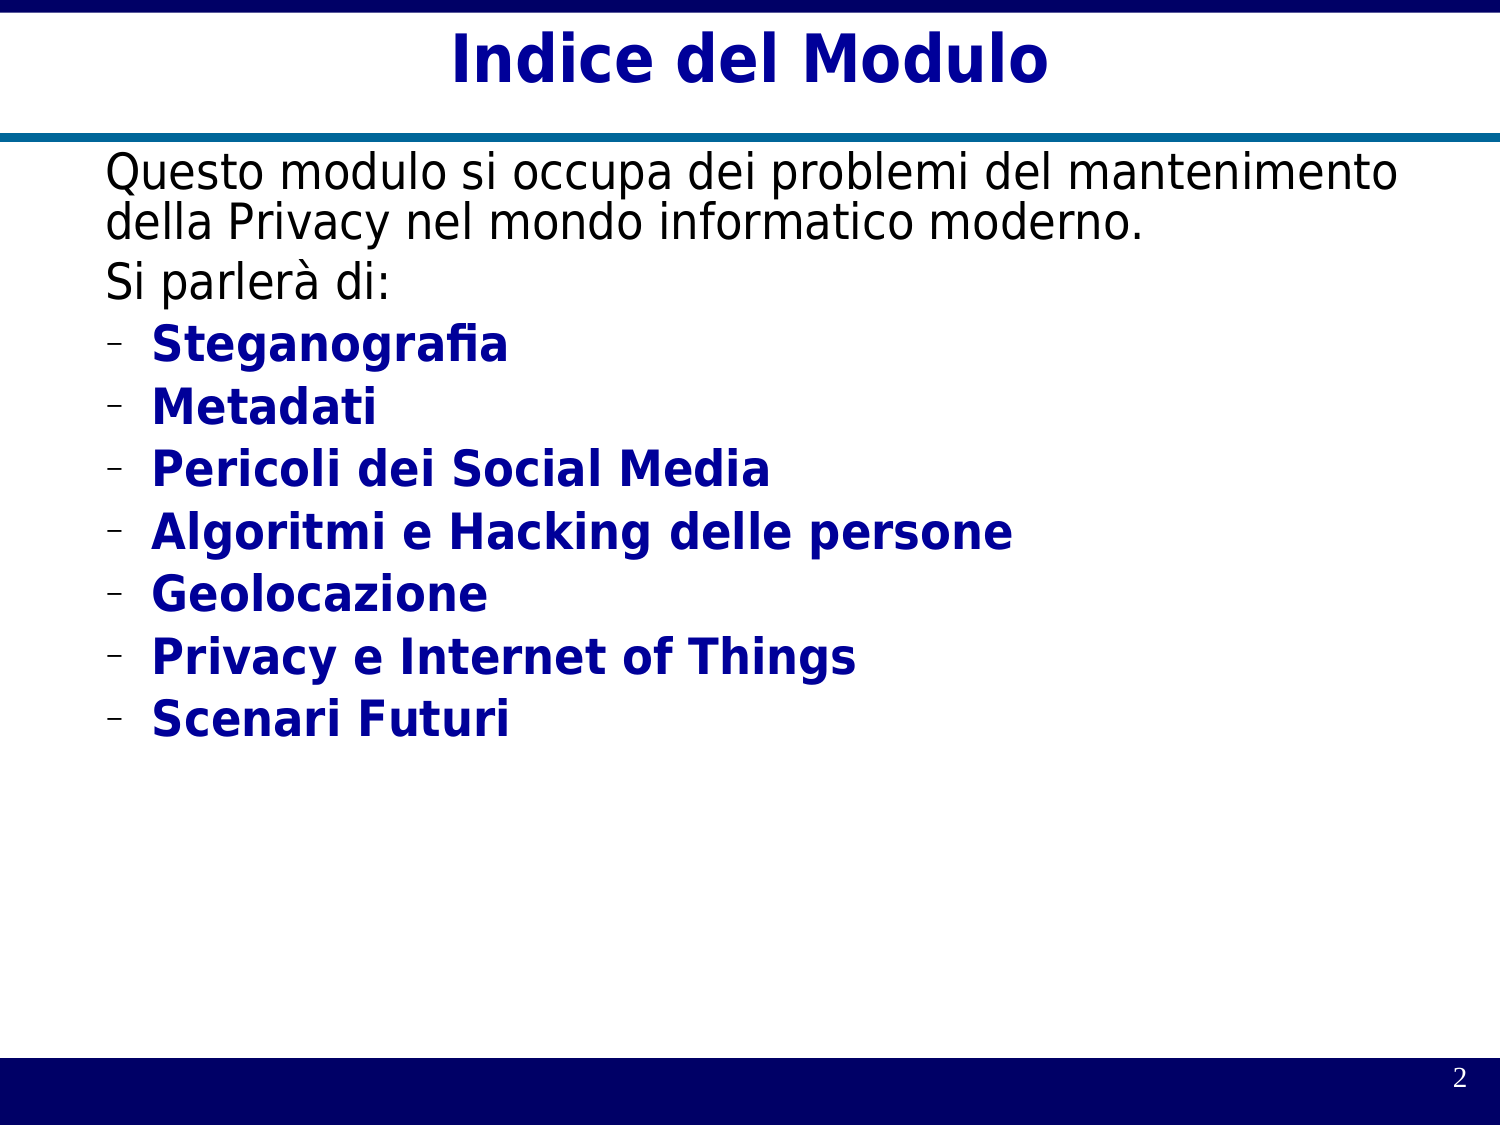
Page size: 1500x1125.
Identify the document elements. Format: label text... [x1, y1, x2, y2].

list Questo modulo si occupa dei problemi del mantenimento della Privacy nel mondo informatico moderno. Si parlerà di: Steganografia Metadati Pericoli dei Social Media Algoritmi e Hacking delle persone Geolocazione Privacy e Internet of Things Scenari Futuri [30, 149, 1471, 1055]
title Indice del Modulo [30, 0, 1471, 126]
